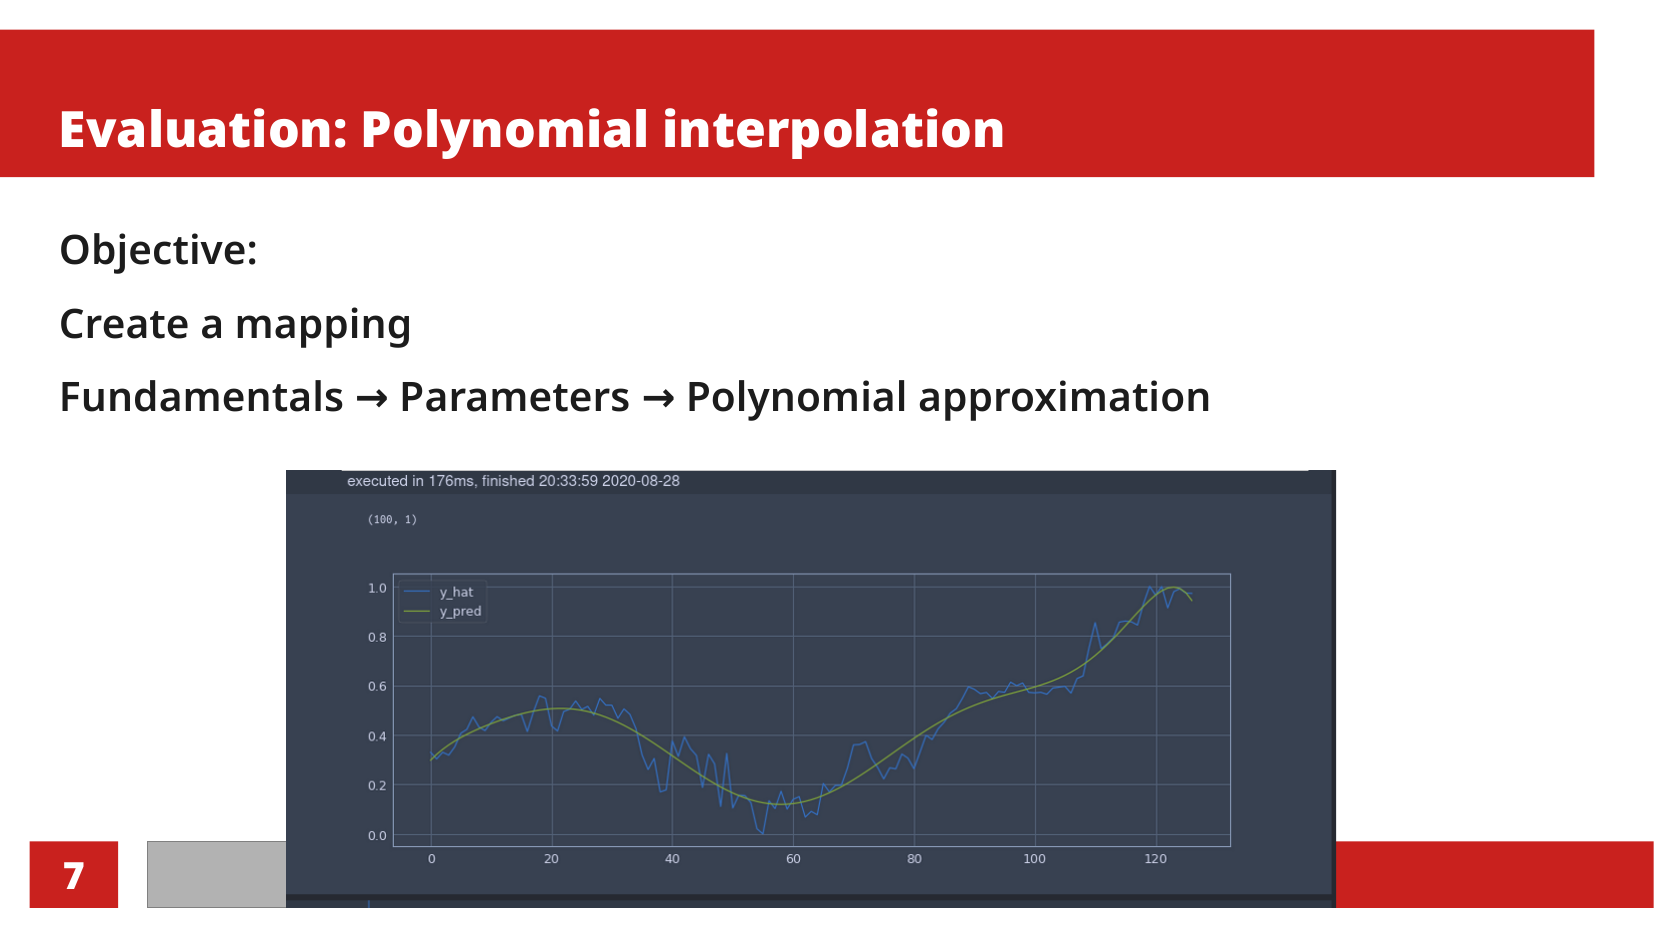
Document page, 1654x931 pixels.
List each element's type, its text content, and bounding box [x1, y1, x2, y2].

list Objective: Create a mapping Fundamentals → Parameters → Polynomial approximation [59, 221, 1565, 798]
title Evaluation: Polynomial interpolation [59, 44, 1595, 163]
picture [286, 470, 1337, 908]
